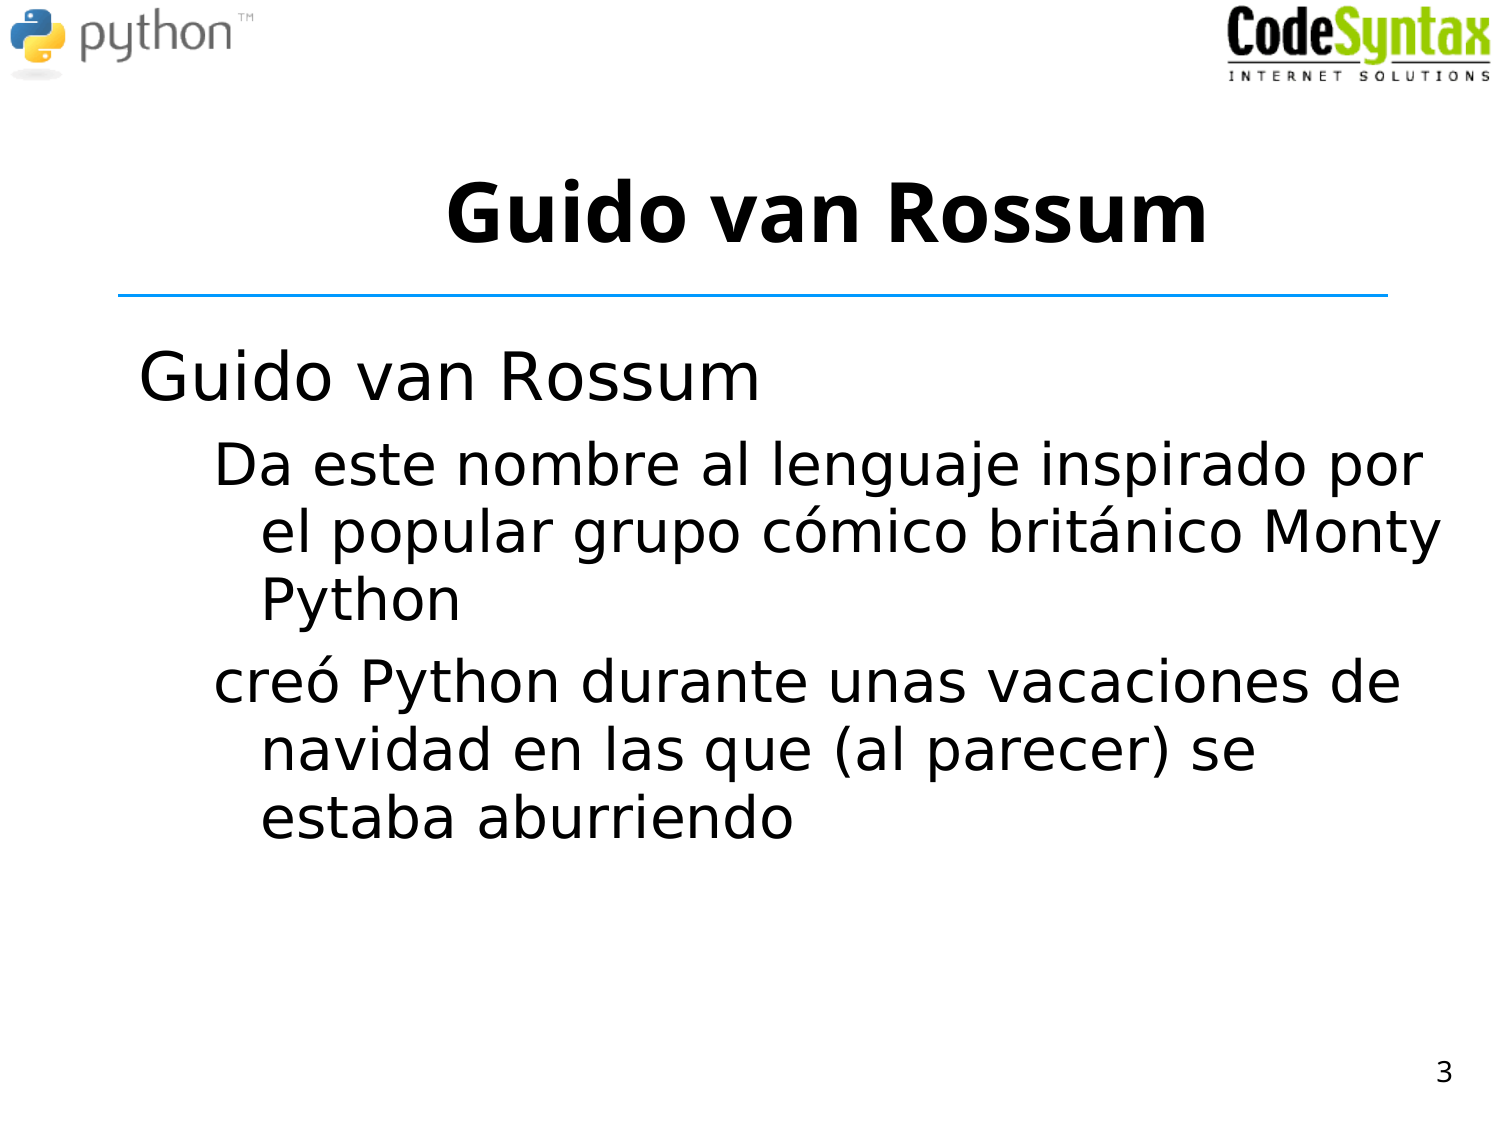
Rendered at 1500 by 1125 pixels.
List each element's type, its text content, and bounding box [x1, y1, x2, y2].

picture [1226, 5, 1500, 83]
list Guido van Rossum Da este nombre al lenguaje inspirado por el popular grupo cómico británico Monty Python creó Python durante unas vacaciones de navidad en las que (al parecer) se estaba aburriendo [123, 331, 1469, 1007]
picture [0, 0, 286, 92]
title Guido van Rossum [188, 35, 1468, 276]
